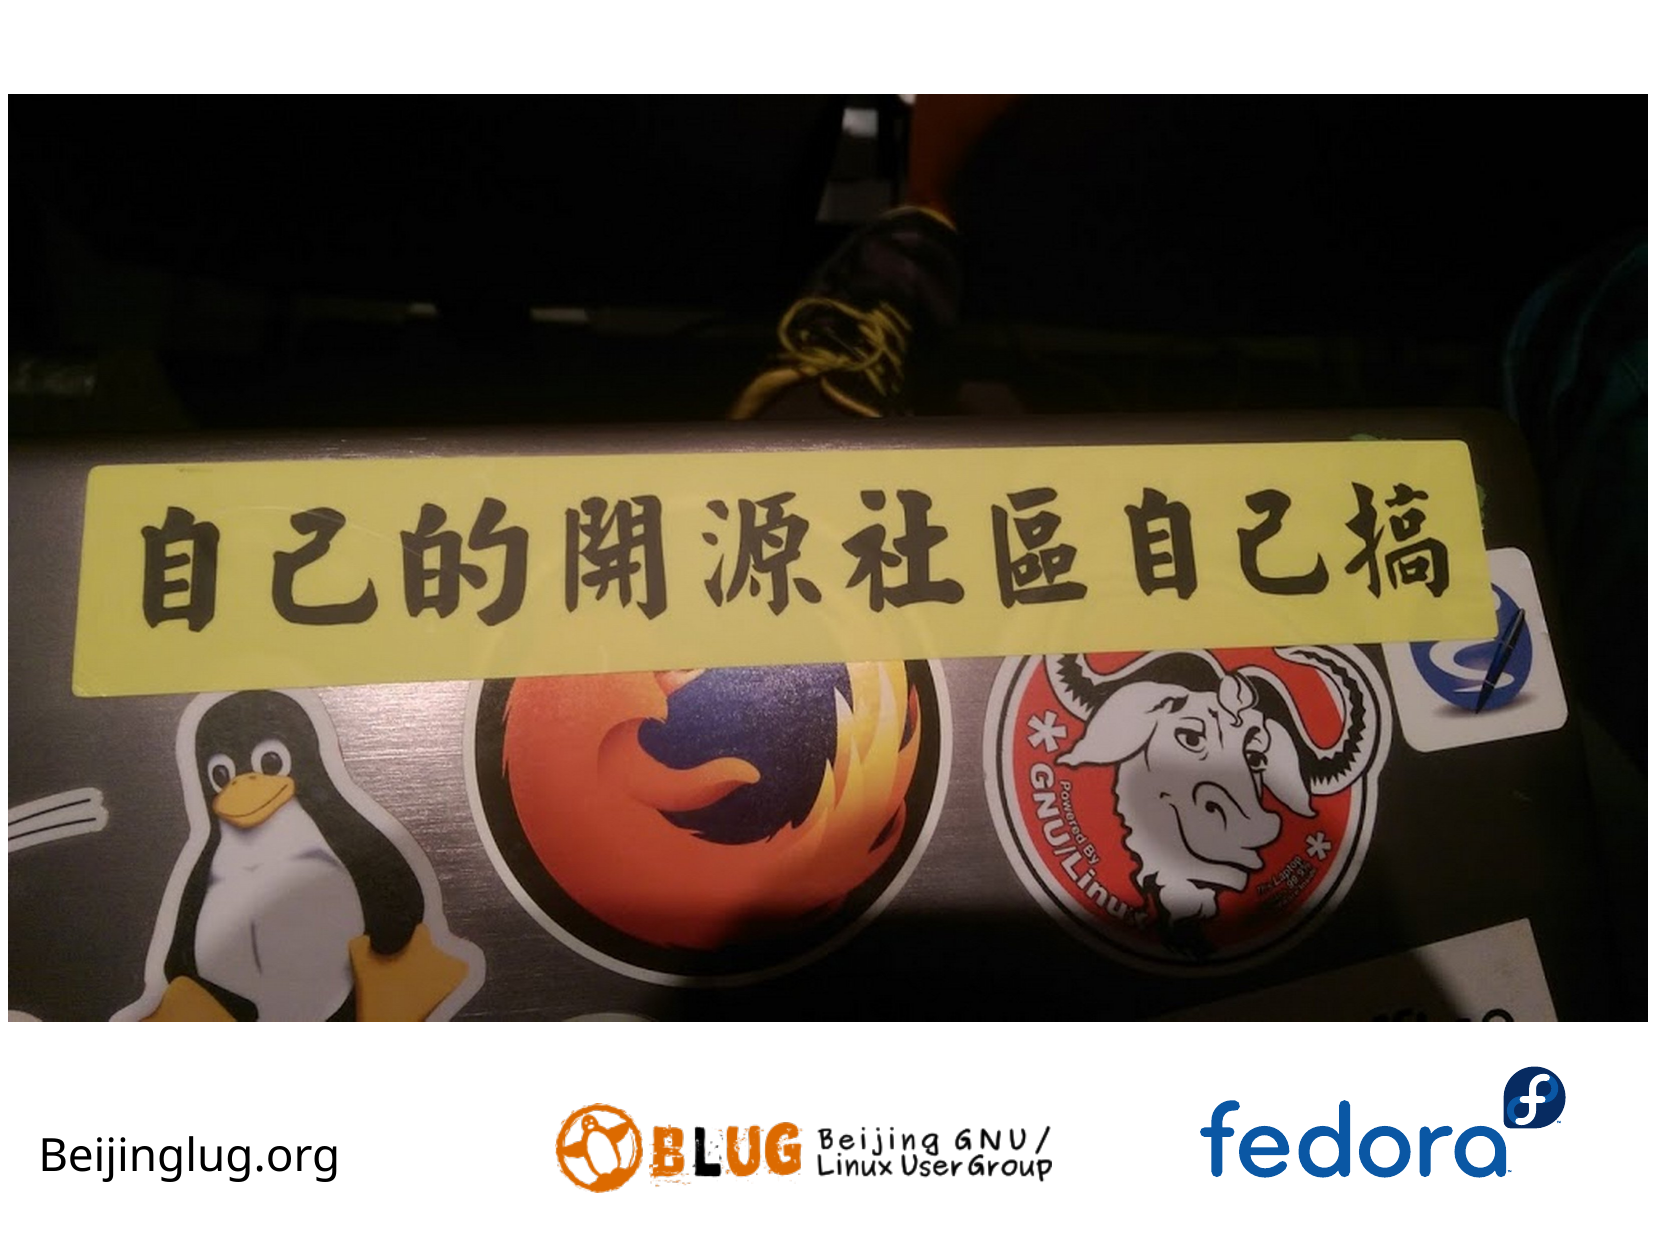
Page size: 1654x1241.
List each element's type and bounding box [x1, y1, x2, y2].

picture [555, 1103, 1052, 1193]
picture [8, 94, 1648, 1022]
